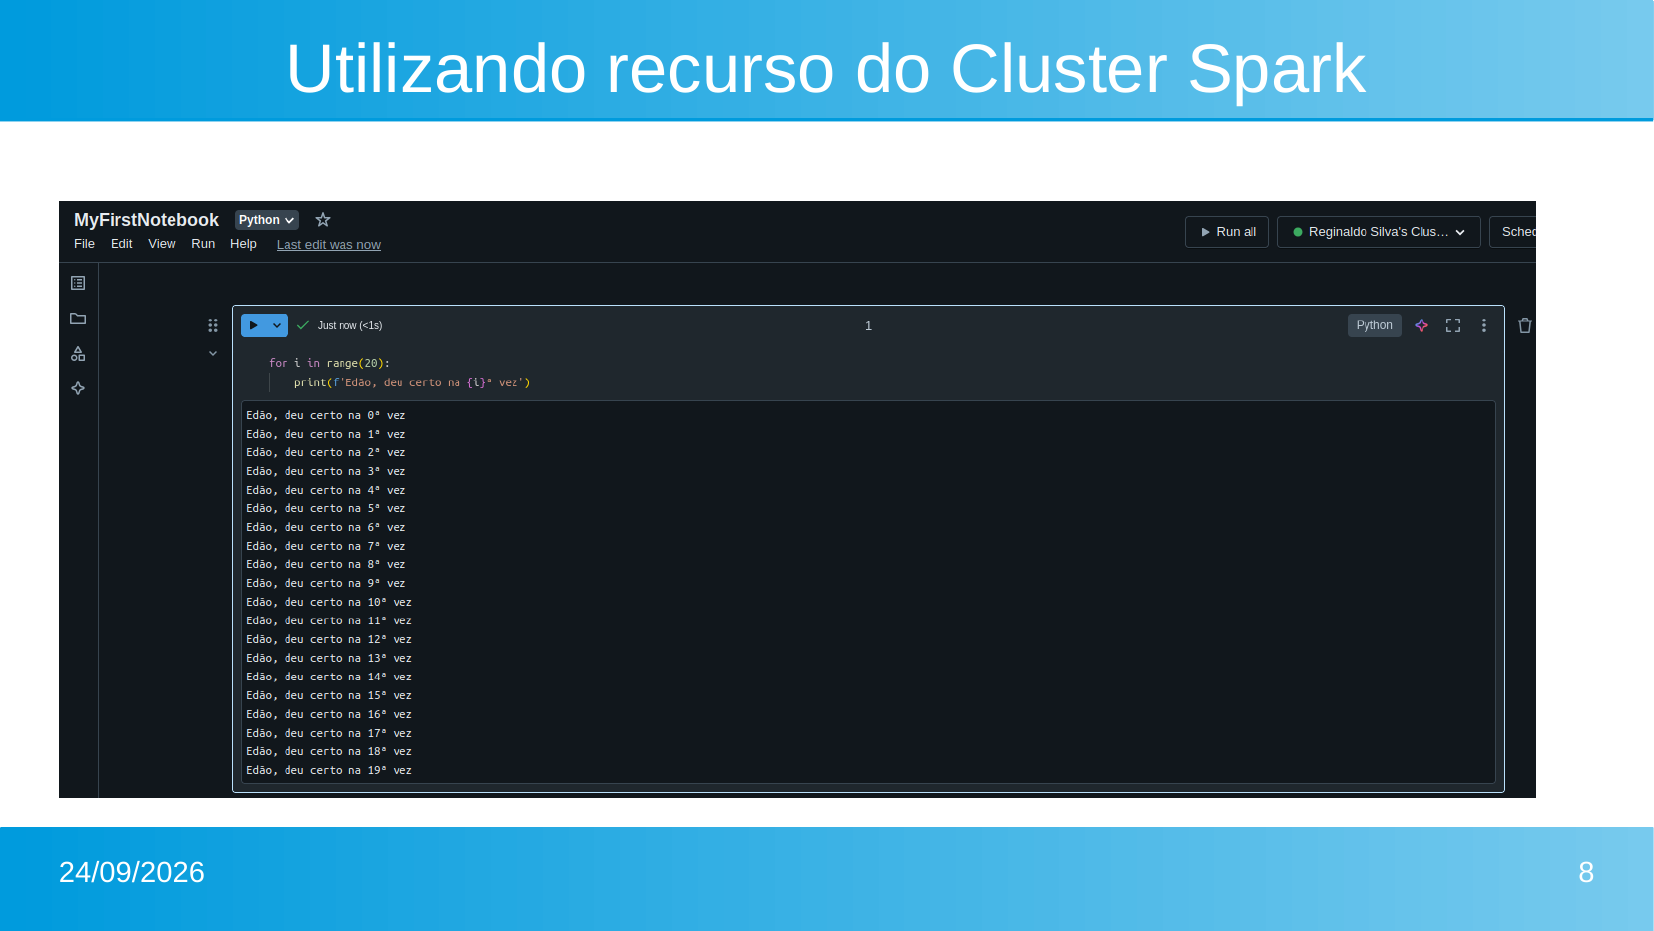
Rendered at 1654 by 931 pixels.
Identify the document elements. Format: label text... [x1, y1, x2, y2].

picture [59, 201, 1536, 798]
title Utilizando recurso do Cluster Spark [59, 29, 1595, 108]
